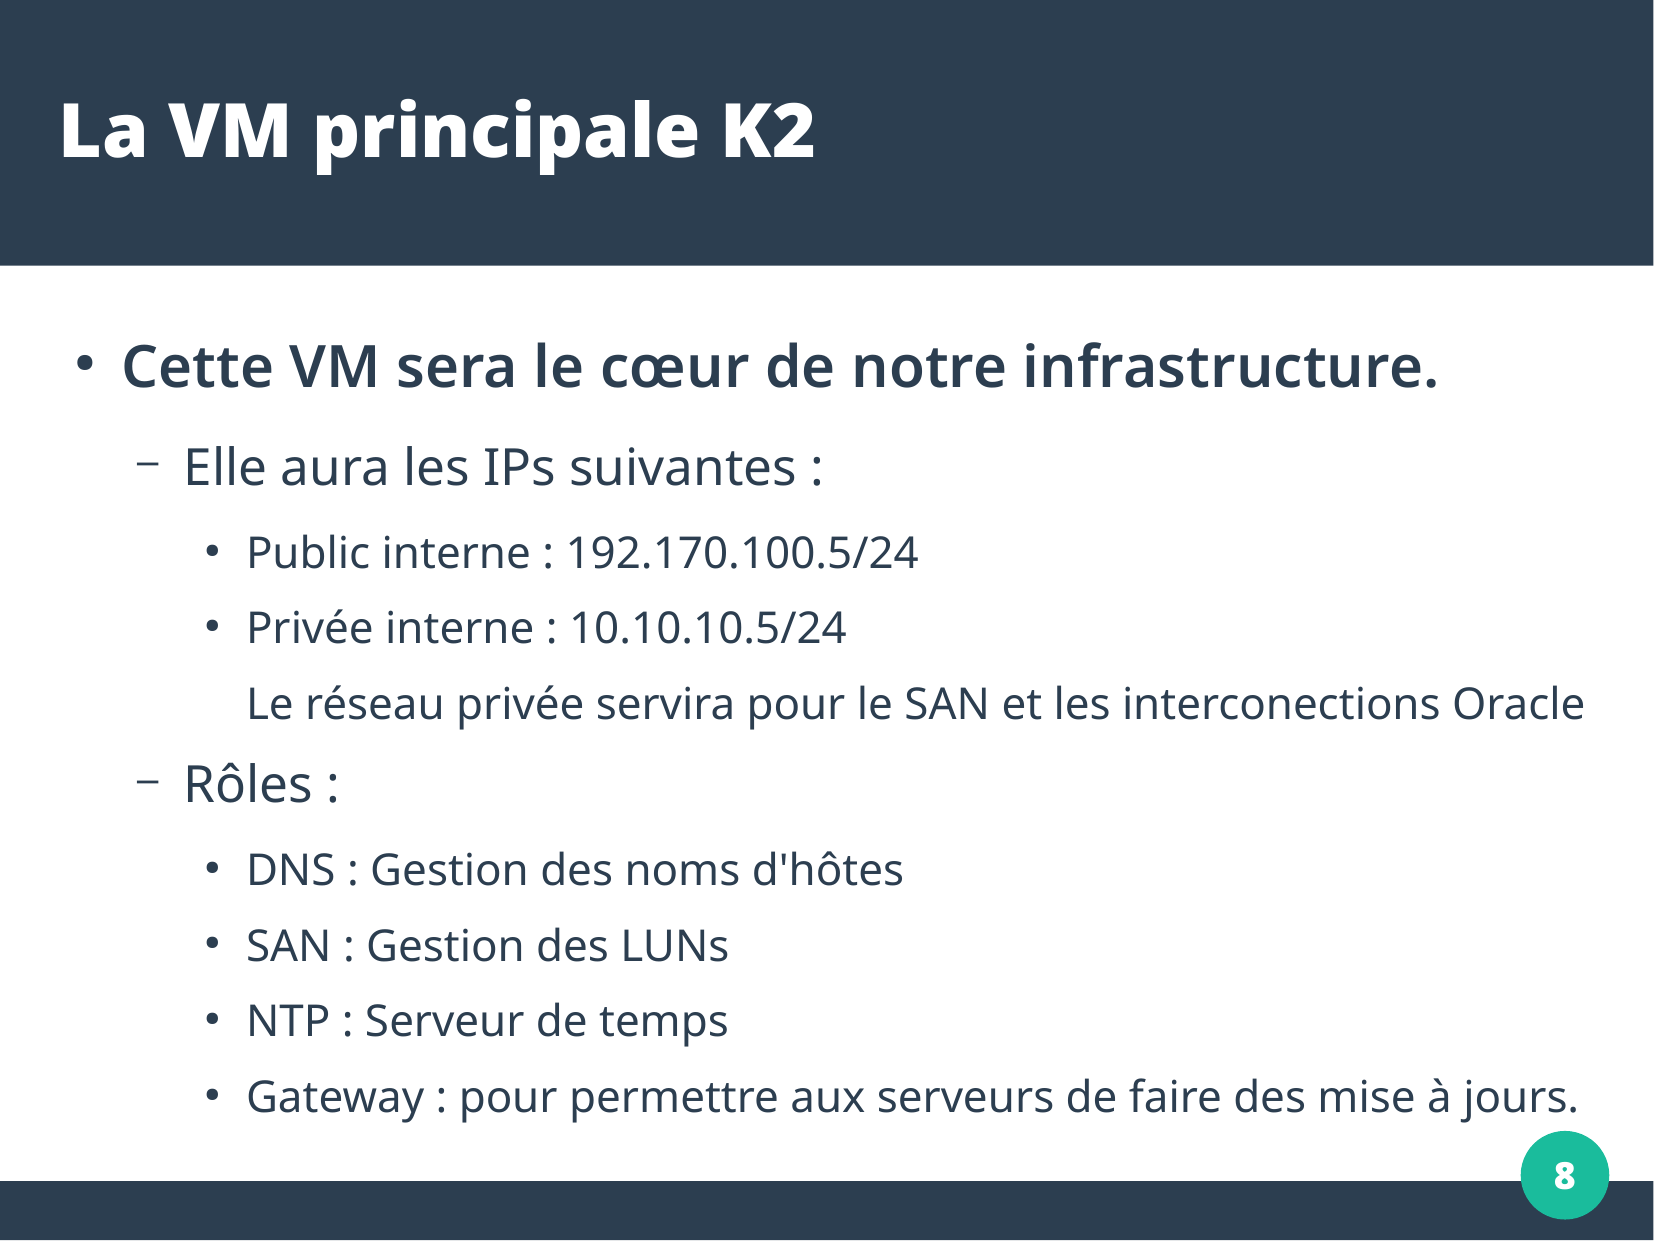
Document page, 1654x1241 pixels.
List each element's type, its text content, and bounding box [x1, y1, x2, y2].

title La VM principale K2 [59, 49, 1595, 207]
list Cette VM sera le cœur de notre infrastructure. Elle aura les IPs suivantes : Public interne : 192.170.100.5/24 Privée interne : 10.10.10.5/24 Le réseau privée servira pour le SAN et les interconections Oracle Rôles : DNS : Gestion des noms d'hôtes SAN : Gestion des LUNs NTP : Serveur de temps Gateway : pour permettre aux serveurs de faire des mise à jours. [59, 324, 1595, 1152]
